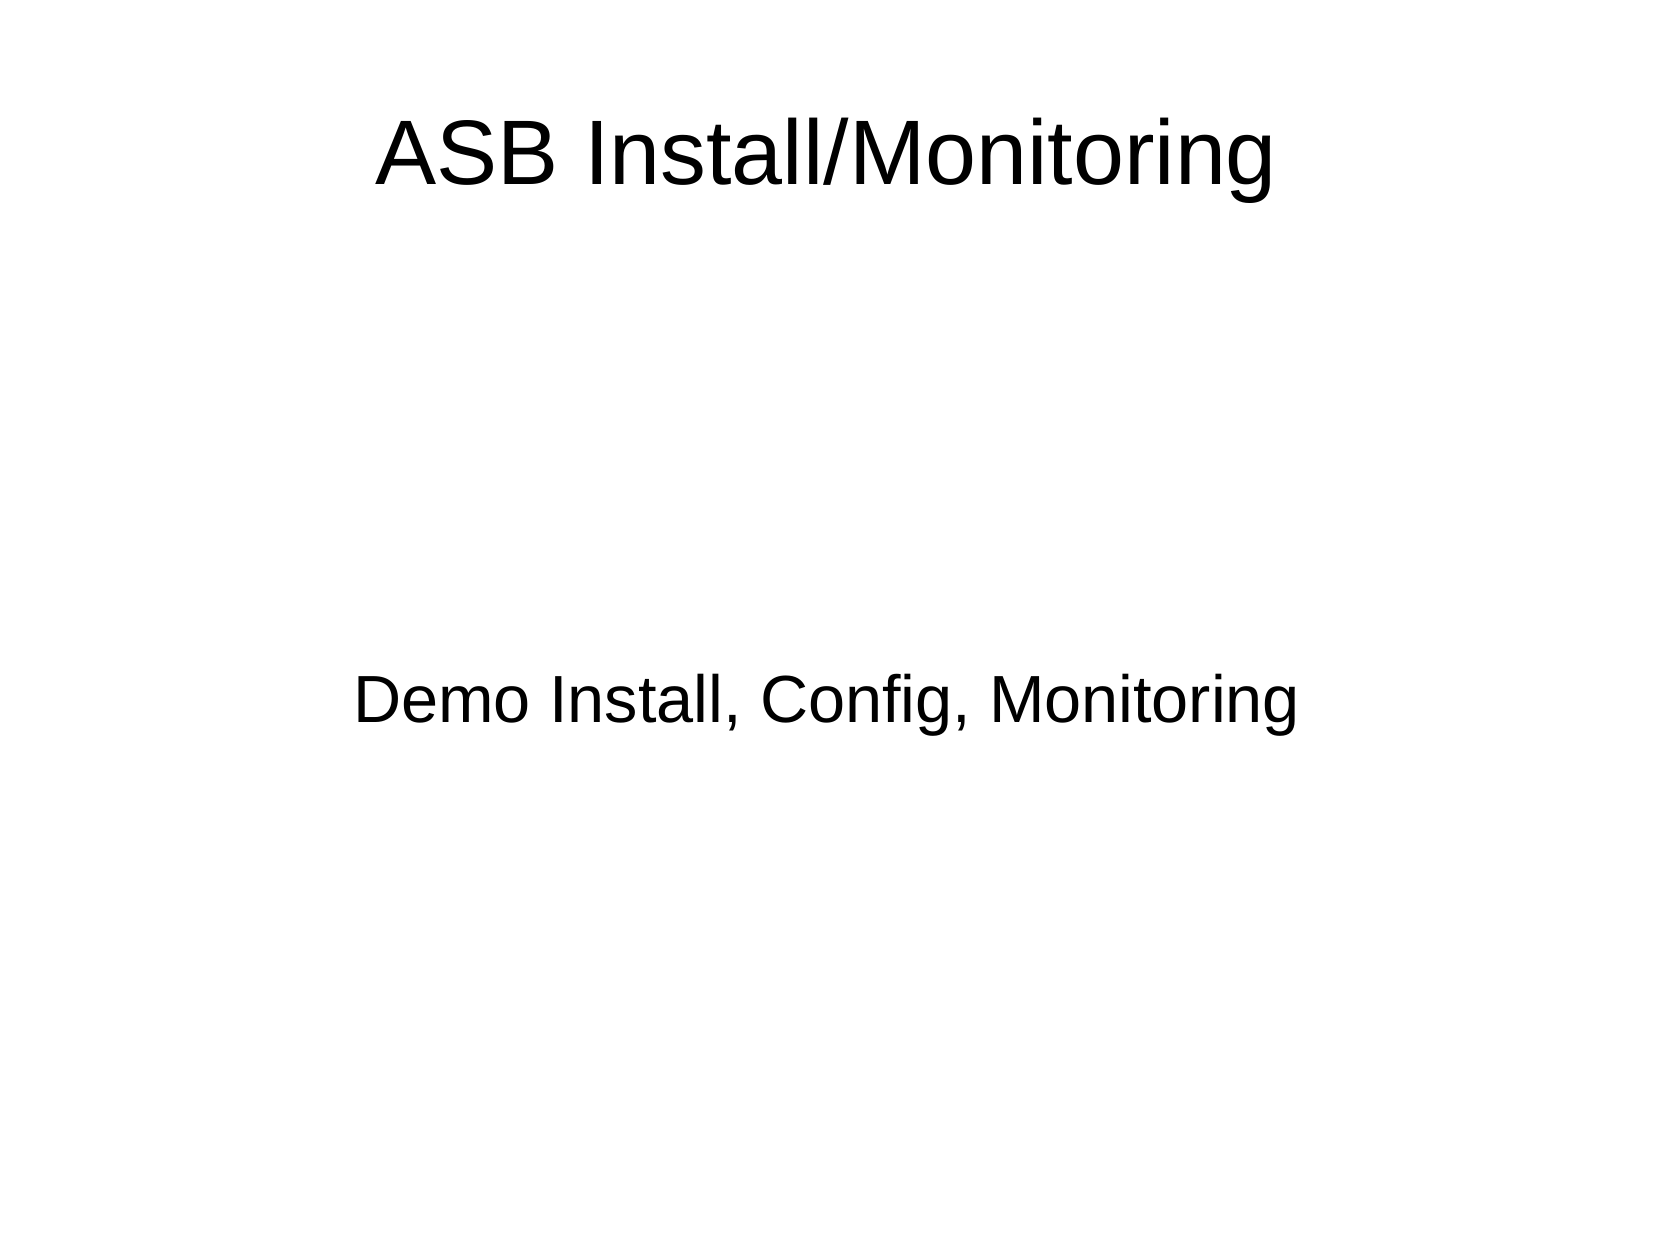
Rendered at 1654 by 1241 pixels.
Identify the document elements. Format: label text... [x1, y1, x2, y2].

subtitle Demo Install, Config, Monitoring [82, 290, 1571, 1109]
title ASB Install/Monitoring [82, 49, 1571, 257]
